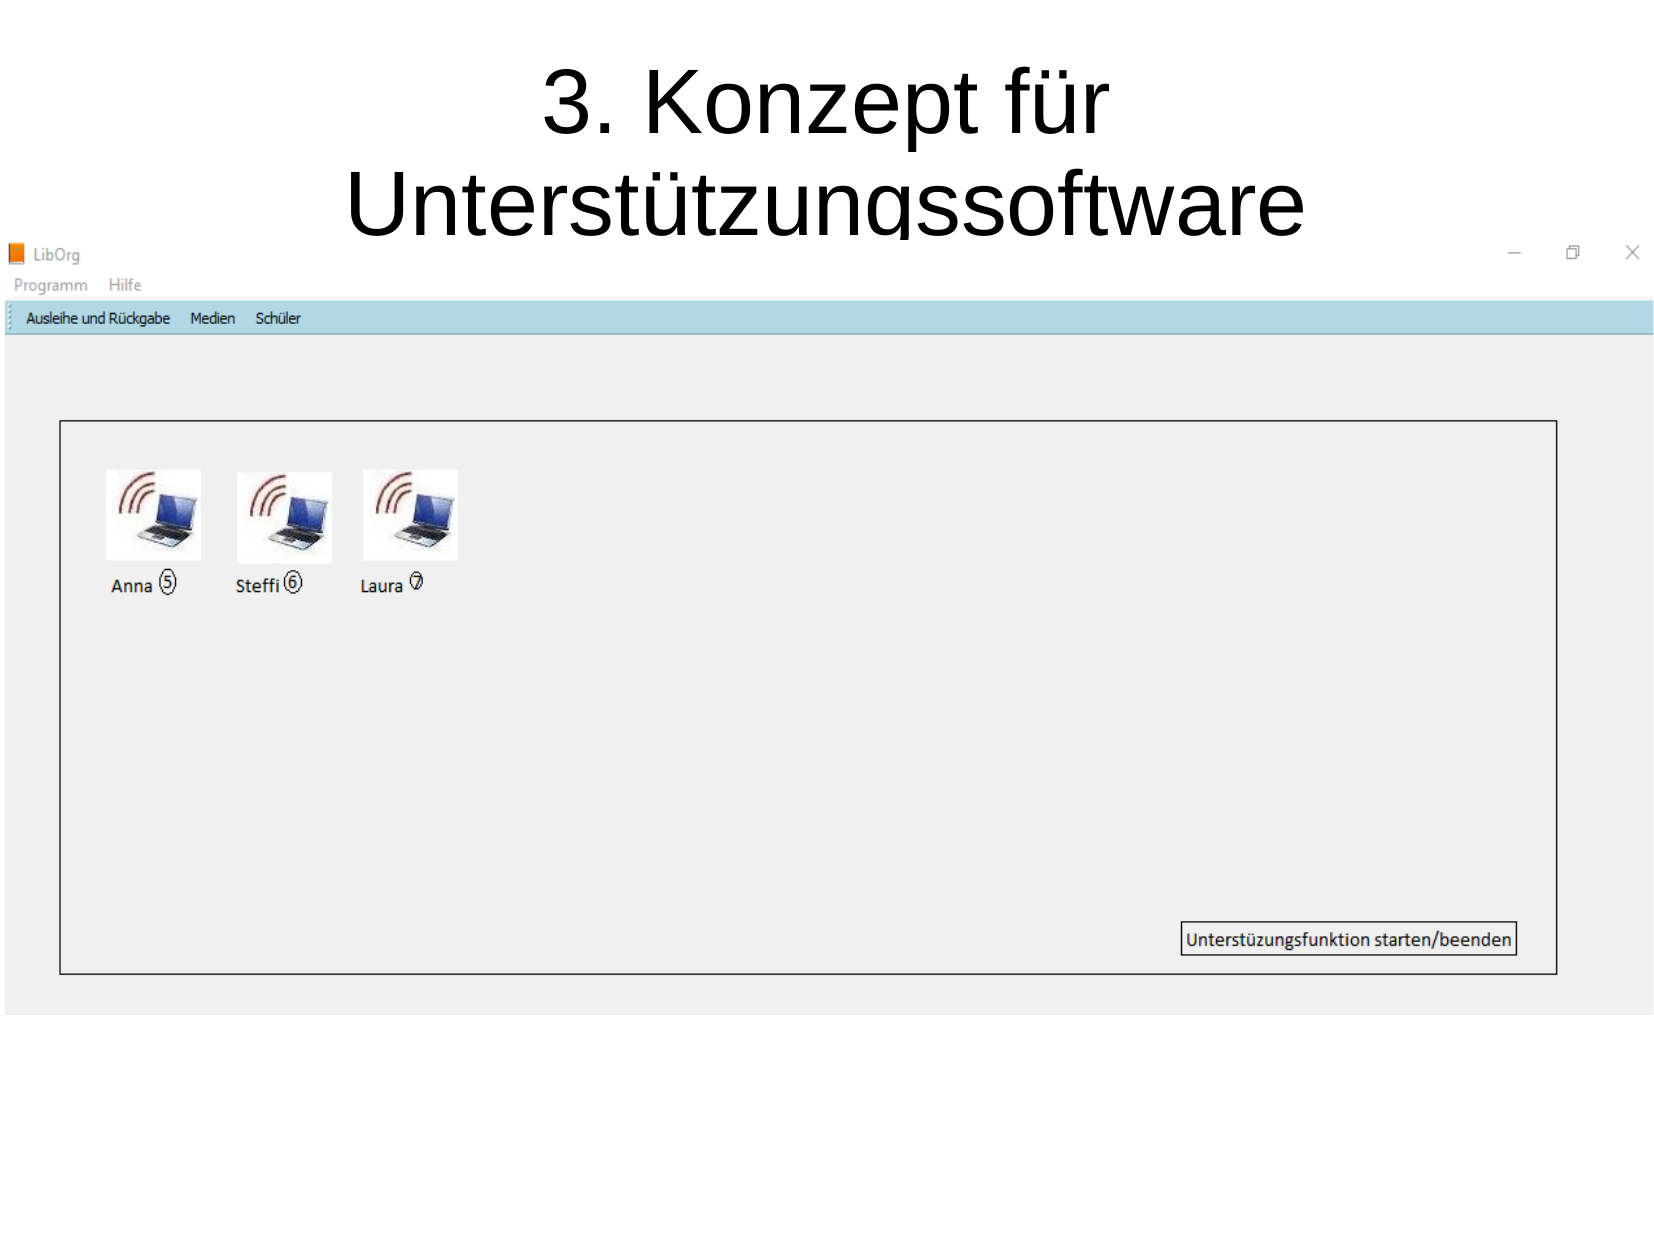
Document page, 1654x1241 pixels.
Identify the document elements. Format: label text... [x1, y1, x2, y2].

title 3. Konzept für Unterstützungssoftware [82, 49, 1571, 240]
picture [5, 240, 1654, 1015]
